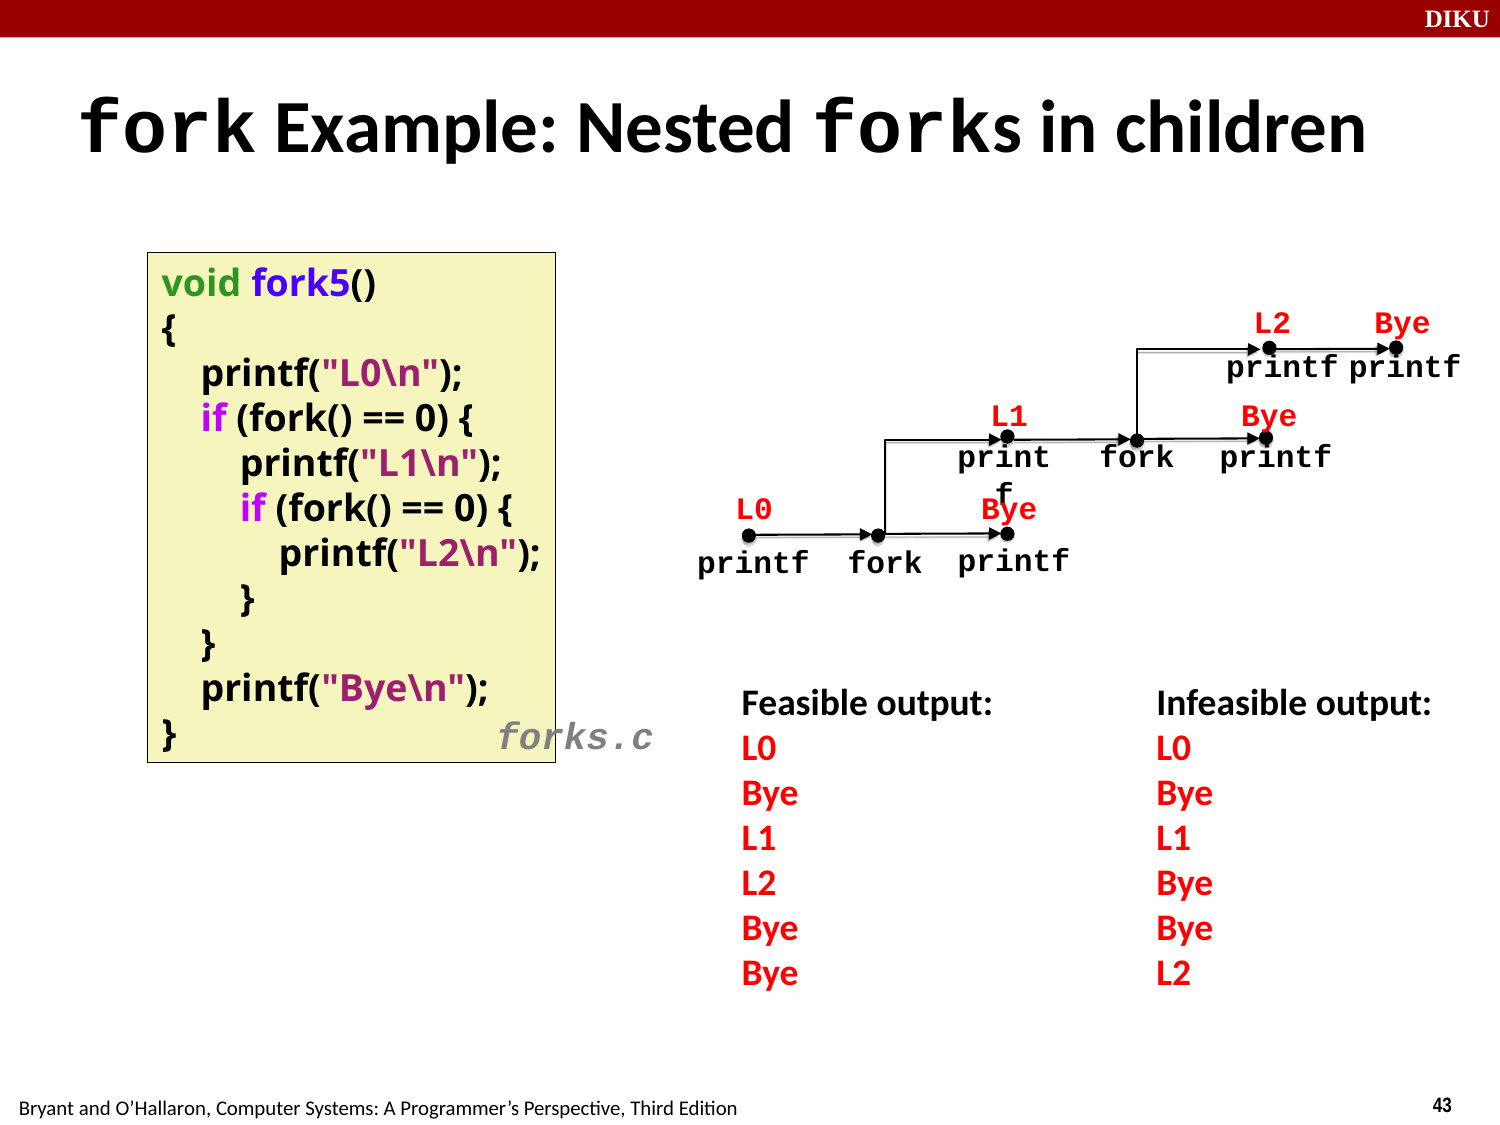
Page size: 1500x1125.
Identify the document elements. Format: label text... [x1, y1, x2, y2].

text_box L1 [975, 388, 1043, 441]
text_box Bye [1226, 387, 1313, 440]
text_box void fork5() { printf("L0\n"); if (fork() == 0) { printf("L1\n"); if (fork() == 0) { printf("L2\n"); } } printf("Bye\n"); } [146, 252, 556, 762]
title fork Example: Nested forks in children [62, 75, 1447, 169]
text_box Bye [966, 481, 1053, 534]
text_box fork [831, 534, 939, 587]
text_box Feasible output: L0 Bye L1 L2 Bye Bye [726, 670, 1009, 1001]
text_box fork [1075, 429, 1192, 482]
text_box printf [933, 429, 1075, 520]
text_box printf [682, 534, 825, 587]
text_box [872, 529, 884, 534]
text_box L0 [720, 481, 788, 534]
text_box forks.c [481, 708, 669, 767]
text_box L2 [1238, 295, 1307, 348]
text_box Infeasible output: L0 Bye L1 Bye Bye L2 [1141, 670, 1448, 1001]
text_box printf [1307, 339, 1331, 348]
text_box printf [1192, 429, 1359, 482]
text_box printf [939, 532, 1090, 585]
text_box Bye [1359, 295, 1446, 348]
text_box printf [1203, 339, 1331, 392]
text_box printf [1331, 339, 1480, 392]
